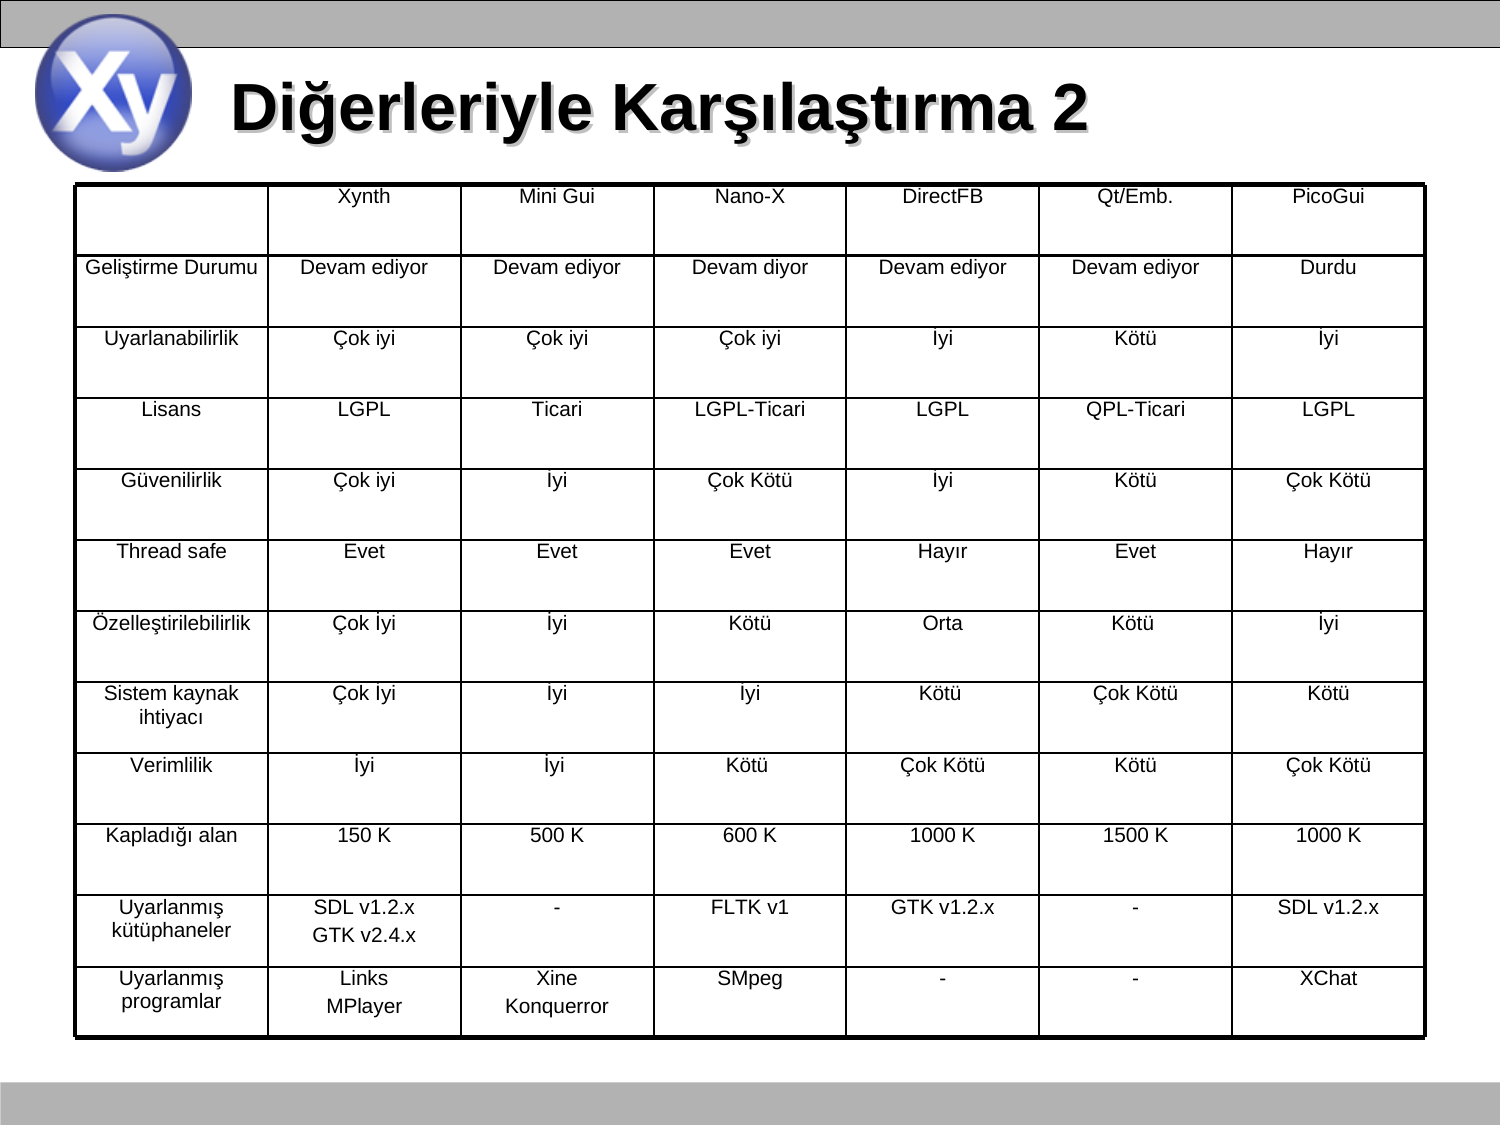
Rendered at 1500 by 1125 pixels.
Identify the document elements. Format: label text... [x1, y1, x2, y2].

text_box - [847, 968, 1038, 1035]
text_box 600 K [655, 825, 845, 894]
text_box İyi [847, 328, 1038, 397]
text_box Links MPlayer [269, 968, 460, 1035]
text_box Orta [847, 612, 1038, 681]
text_box Xine Konquerror [462, 968, 653, 1035]
text_box LGPL-Ticari [655, 399, 845, 468]
text_box Devam ediyor [462, 257, 653, 326]
text_box 1000 K [847, 825, 1038, 894]
text_box Evet [655, 541, 845, 610]
text_box Çok Kötü [1040, 683, 1231, 752]
text_box Qt/Emb. [1040, 187, 1231, 254]
text_box - [1040, 896, 1231, 966]
text_box 500 K [462, 825, 653, 894]
text_box Devam ediyor [847, 257, 1038, 326]
text_box Hayır [847, 541, 1038, 610]
text_box Kötü [1040, 328, 1231, 397]
text_box İyi [1233, 612, 1423, 681]
text_box SDL v1.2.x GTK v2.4.x [269, 896, 460, 966]
text_box Evet [269, 541, 460, 610]
text_box Çok iyi [462, 328, 653, 397]
text_box Evet [462, 541, 653, 610]
text_box Çok İyi [269, 612, 460, 681]
text_box Çok İyi [269, 683, 460, 752]
text_box QPL-Ticari [1040, 399, 1231, 468]
text_box İyi [462, 612, 653, 681]
text_box - [462, 896, 653, 966]
text_box Xynth [269, 187, 460, 254]
text_box Özelleştirilebilirlik [77, 612, 267, 681]
text_box Çok Kötü [847, 754, 1038, 823]
text_box Çok iyi [655, 328, 845, 397]
text_box Ticari [462, 399, 653, 468]
text_box Devam diyor [655, 257, 845, 326]
text_box FLTK v1 [655, 896, 845, 966]
text_box Çok Kötü [1233, 754, 1423, 823]
text_box SMpeg [655, 968, 845, 1035]
text_box İyi [462, 683, 653, 752]
text_box İyi [462, 470, 653, 539]
text_box Devam ediyor [269, 257, 460, 326]
text_box İyi [269, 754, 460, 823]
title Diğerleriyle Karşılaştırma 2 [215, 27, 1427, 153]
text_box Kapladığı alan [77, 825, 267, 894]
text_box Nano-X [655, 187, 845, 254]
text_box XChat [1233, 968, 1423, 1035]
text_box Çok Kötü [1233, 470, 1423, 539]
text_box GTK v1.2.x [847, 896, 1038, 966]
text_box Evet [1040, 541, 1231, 610]
text_box LGPL [847, 399, 1038, 468]
text_box Sistem kaynak ihtiyacı [77, 683, 267, 752]
text_box Geliştirme Durumu [77, 257, 267, 326]
picture [35, 14, 192, 172]
text_box Güvenilirlik [77, 470, 267, 539]
text_box SDL v1.2.x [1233, 896, 1423, 966]
text_box İyi [655, 683, 845, 752]
text_box LGPL [1233, 399, 1423, 468]
text_box 1000 K [1233, 825, 1423, 894]
text_box Durdu [1233, 257, 1423, 326]
text_box Çok iyi [269, 328, 460, 397]
text_box Çok Kötü [655, 470, 845, 539]
text_box Thread safe [77, 541, 267, 610]
text_box Kötü [655, 754, 845, 823]
text_box Verimlilik [77, 754, 267, 823]
text_box Hayır [1233, 541, 1423, 610]
text_box Kötü [1040, 612, 1231, 681]
text_box İyi [462, 754, 653, 823]
text_box Kötü [1040, 754, 1231, 823]
text_box Kötü [655, 612, 845, 681]
text_box Kötü [1040, 470, 1231, 539]
text_box İyi [1233, 328, 1423, 397]
text_box Uyarlanmış programlar [77, 968, 267, 1035]
text_box Uyarlanabilirlik [77, 328, 267, 397]
text_box Devam ediyor [1040, 257, 1231, 326]
text_box Kötü [847, 683, 1038, 752]
text_box - [1040, 968, 1231, 1035]
text_box 150 K [269, 825, 460, 894]
text_box Mini Gui [462, 187, 653, 254]
text_box LGPL [269, 399, 460, 468]
text_box Uyarlanmış kütüphaneler [77, 896, 267, 966]
text_box 1500 K [1040, 825, 1231, 894]
text_box PicoGui [1233, 187, 1423, 254]
text_box Kötü [1233, 683, 1423, 752]
text_box Çok iyi [269, 470, 460, 539]
text_box İyi [847, 470, 1038, 539]
text_box Lisans [77, 399, 267, 468]
text_box DirectFB [847, 187, 1038, 254]
